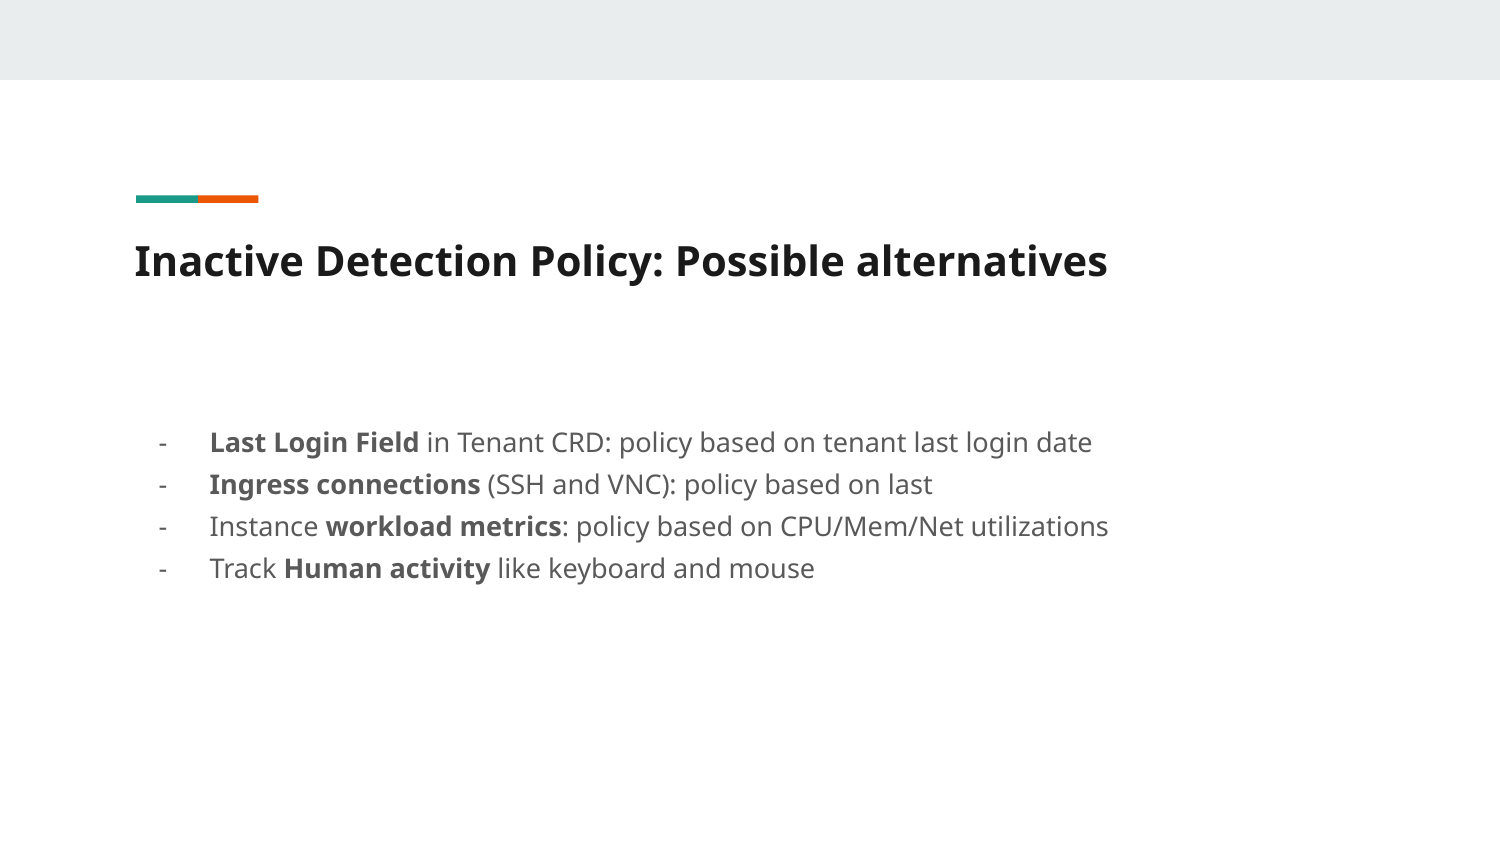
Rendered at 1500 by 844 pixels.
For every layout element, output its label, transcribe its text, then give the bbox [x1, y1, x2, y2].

title Inactive Detection Policy: Possible alternatives [119, 216, 1381, 305]
list Last Login Field in Tenant CRD: policy based on tenant last login date Ingress connections (SSH and VNC): policy based on last Instance workload metrics: policy based on CPU/Mem/Net utilizations Track Human activity like keyboard and mouse [119, 341, 1381, 712]
